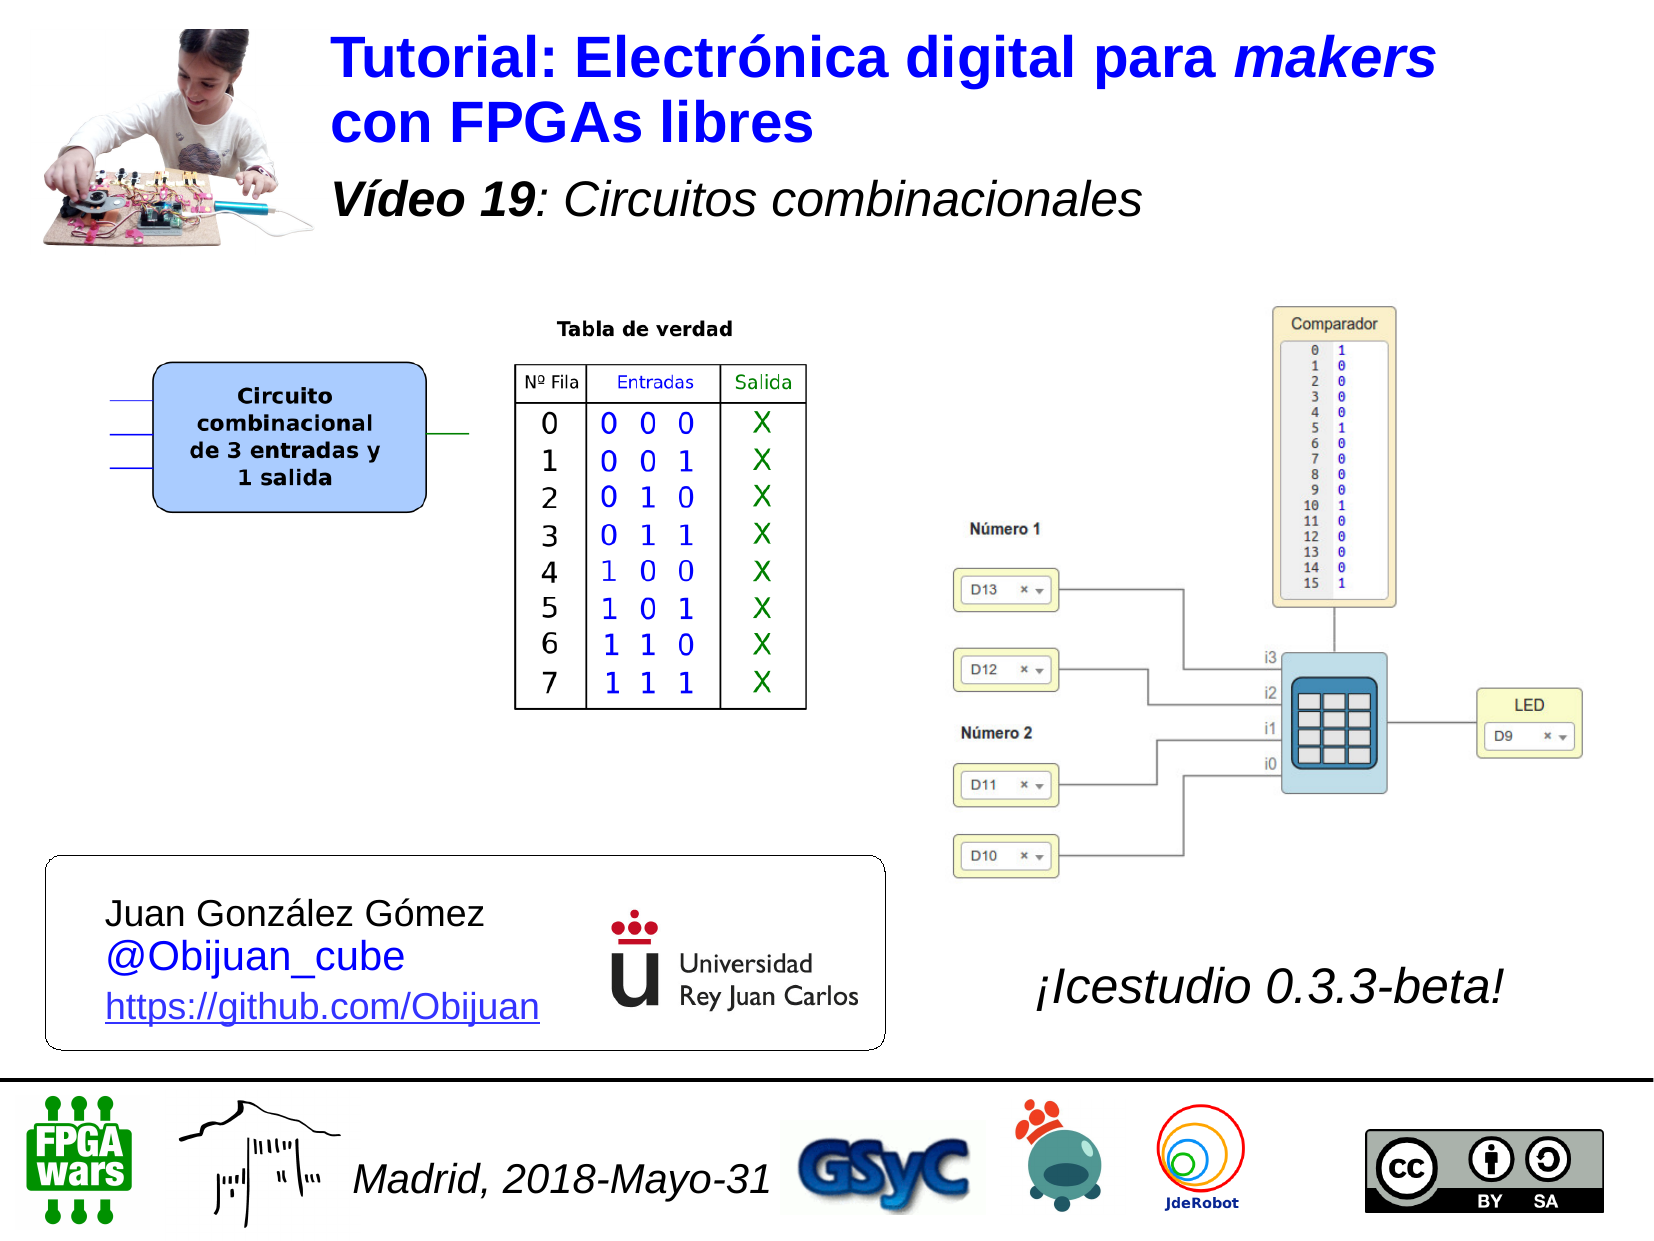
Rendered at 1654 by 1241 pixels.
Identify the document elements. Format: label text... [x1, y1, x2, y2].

text_box Juan González Gómez [90, 885, 601, 946]
picture [30, 29, 330, 256]
text_box @Obijuan_cube [90, 925, 451, 1001]
picture [165, 1089, 361, 1241]
picture [1365, 1120, 1604, 1221]
title Tutorial: Electrónica digital para makers con FPGAs libres [330, 15, 1471, 143]
picture [15, 1095, 150, 1231]
text_box Madrid, 2018-Mayo-31 [345, 1132, 781, 1226]
text_box Vídeo 19: Circuitos combinacionales [330, 143, 1561, 256]
picture [1000, 1099, 1126, 1216]
text_box https://github.com/Obijuan [90, 978, 556, 1036]
picture [59, 284, 841, 759]
picture [902, 284, 1625, 916]
picture [595, 899, 871, 1021]
text_box ¡Icestudio 0.3.3-beta! [1035, 945, 1516, 1027]
text_box [45, 855, 886, 1051]
picture [780, 1120, 986, 1216]
picture [1140, 1094, 1261, 1216]
